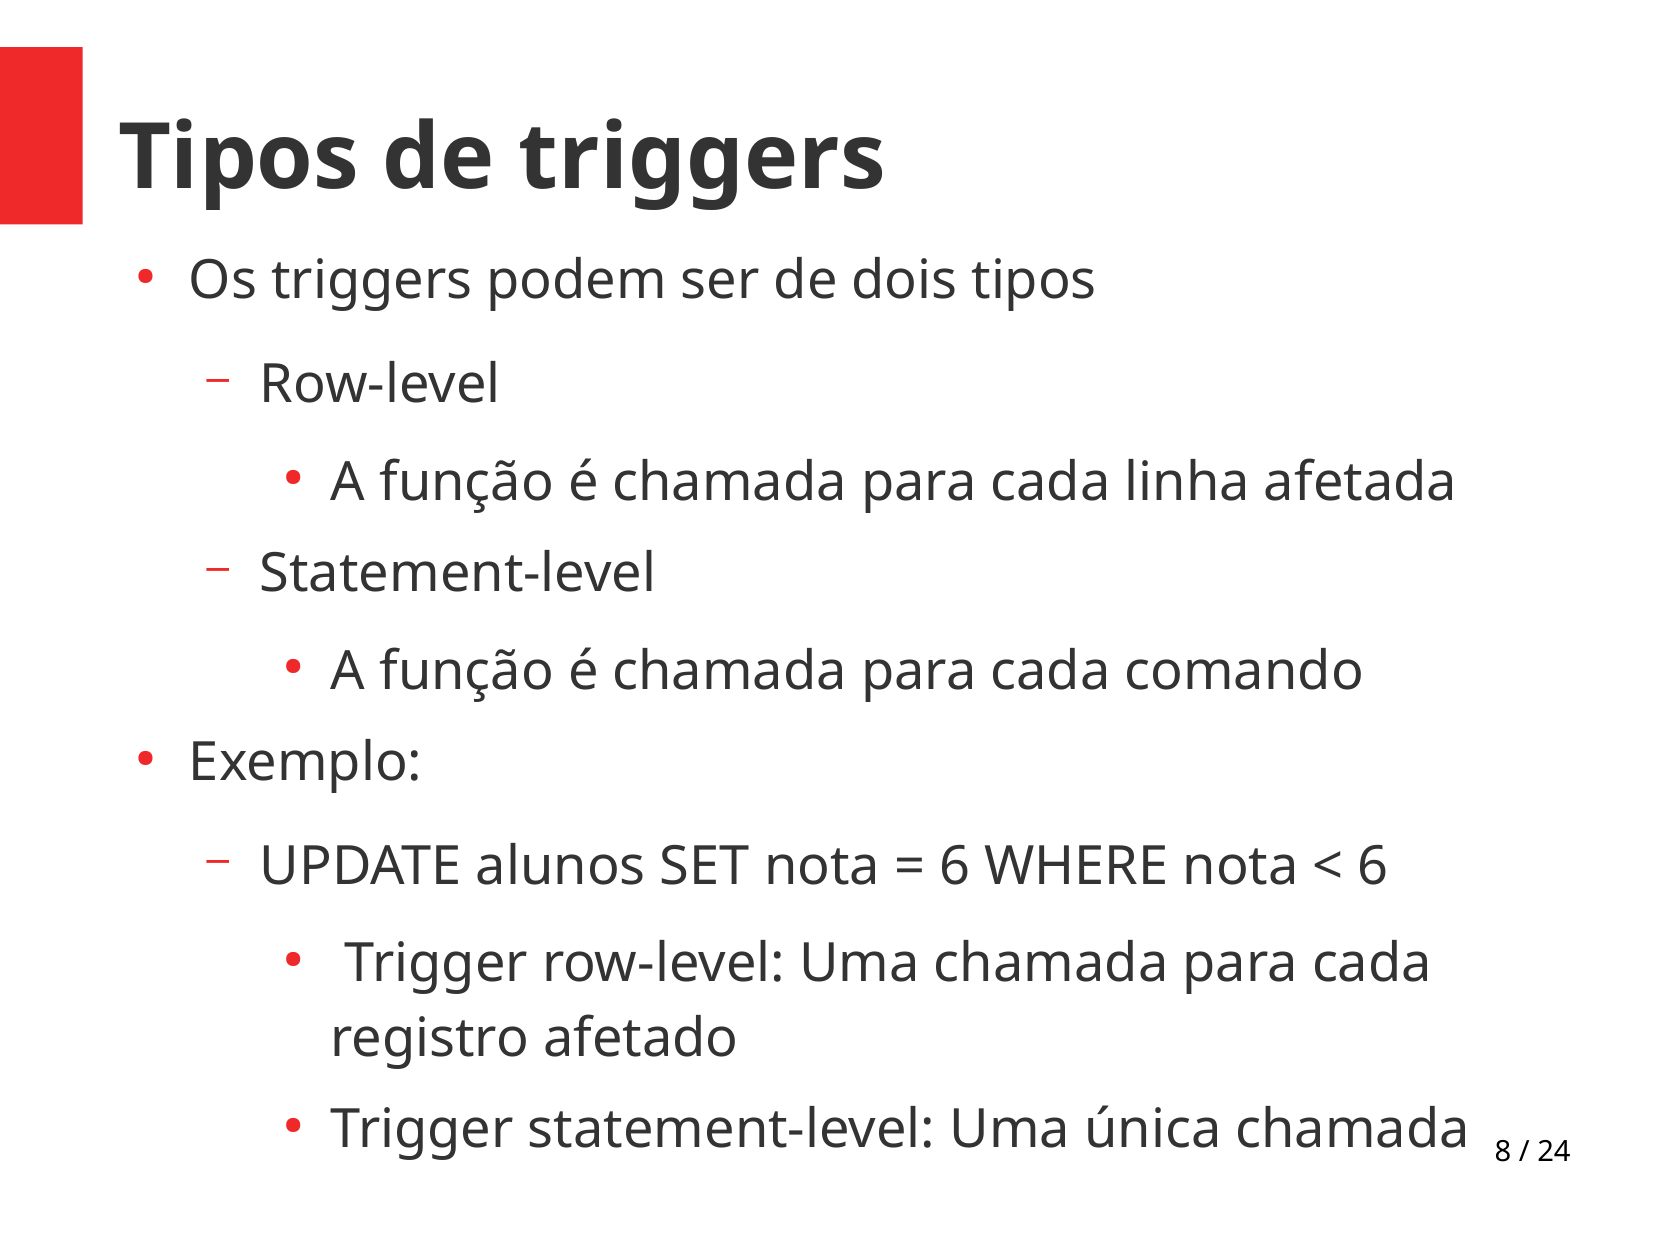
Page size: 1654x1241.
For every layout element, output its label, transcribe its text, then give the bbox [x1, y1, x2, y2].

list Os triggers podem ser de dois tipos Row-level A função é chamada para cada linha afetada Statement-level A função é chamada para cada comando Exemplo: UPDATE alunos SET nota = 6 WHERE nota < 6 Trigger row-level: Uma chamada para cada registro afetado Trigger statement-level: Uma única chamada [118, 241, 1536, 961]
title Tipos de triggers [118, 49, 1571, 257]
